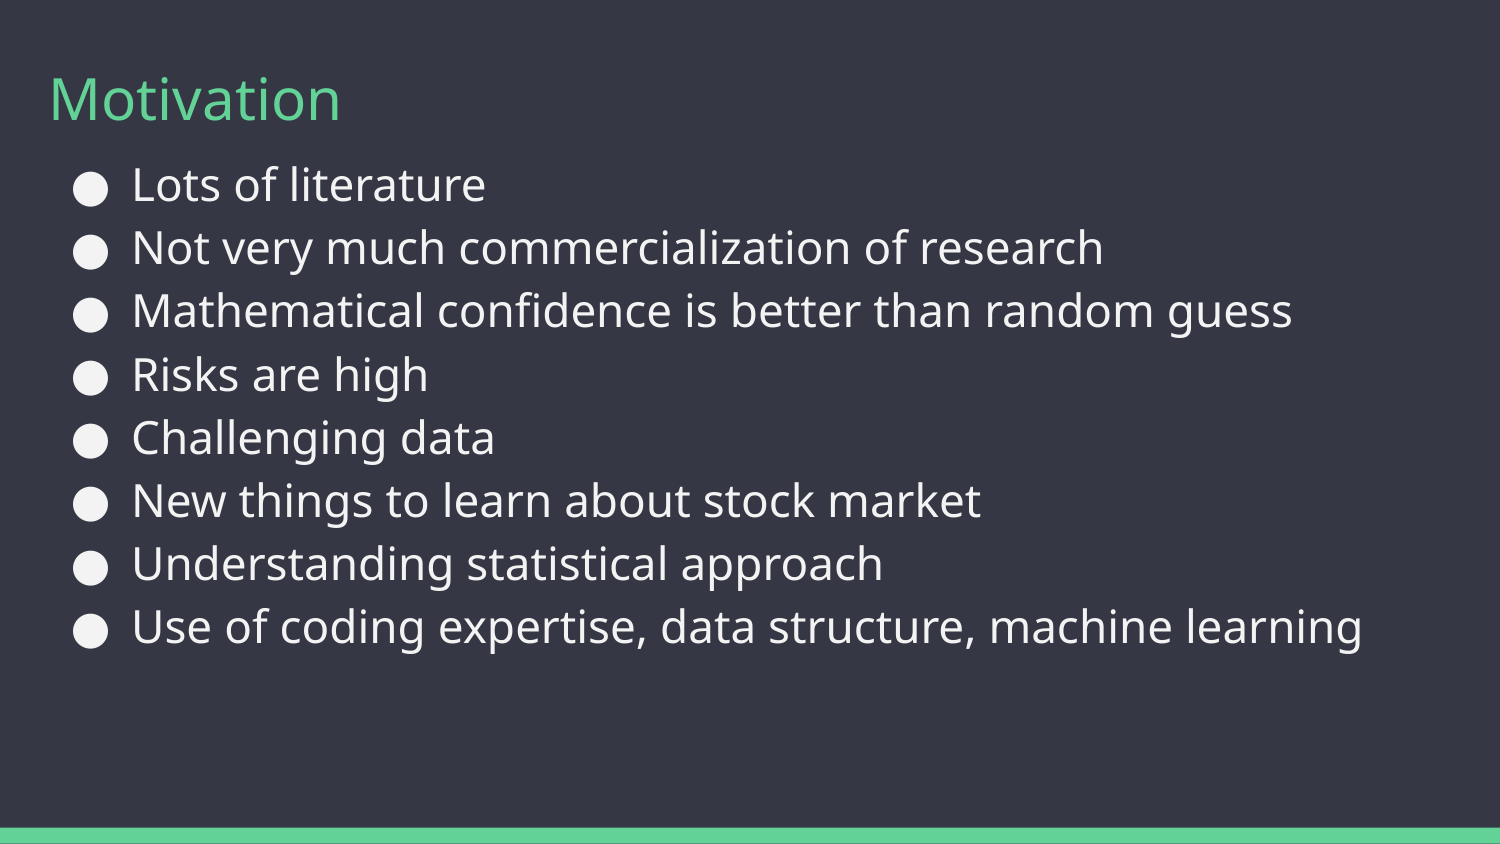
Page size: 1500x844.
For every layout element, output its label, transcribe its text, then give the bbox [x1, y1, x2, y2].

title Motivation [33, 47, 1432, 133]
text_box Lots of literature Not very much commercialization of research Mathematical confidence is better than random guess Risks are high Challenging data New things to learn about stock market Understanding statistical approach Use of coding expertise, data structure, machine learning [40, 132, 1424, 769]
